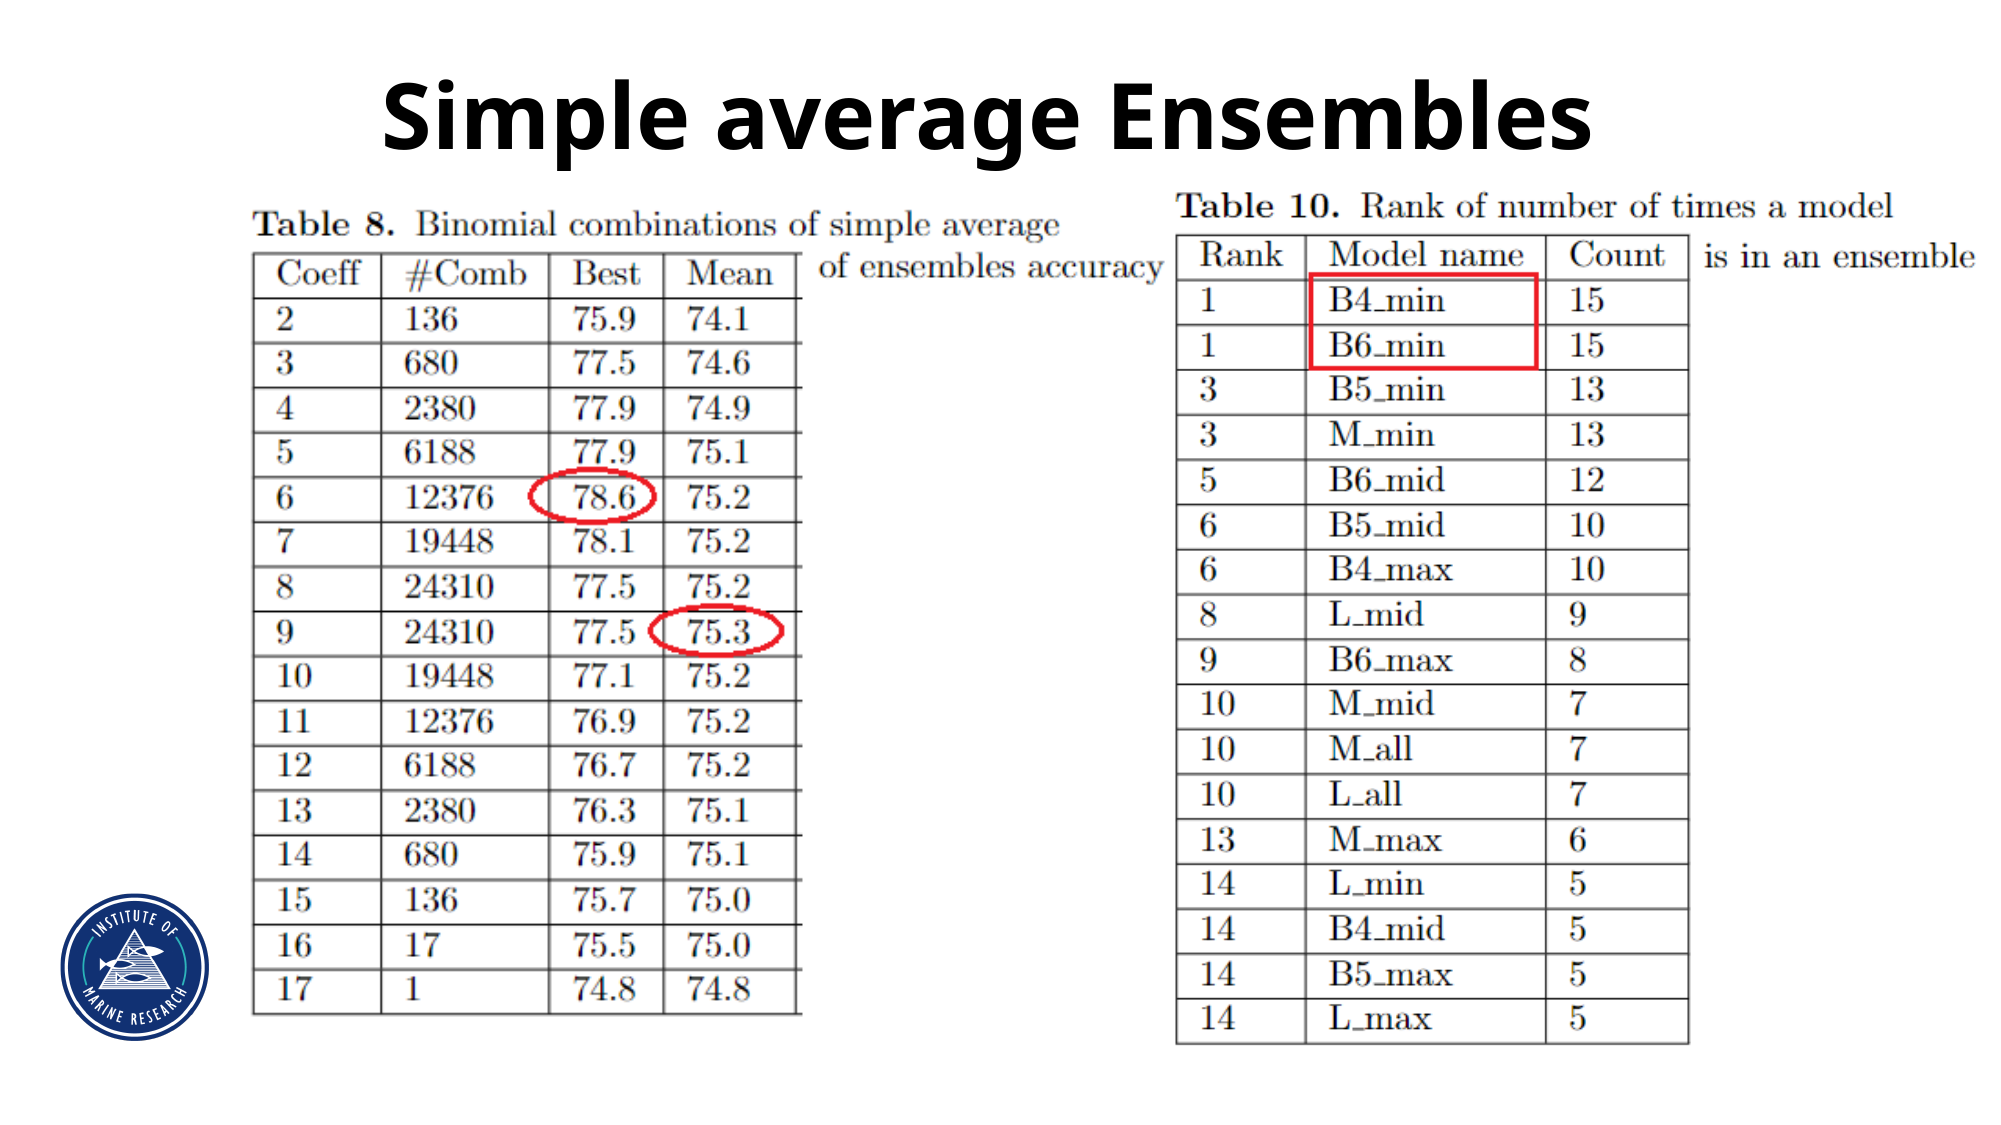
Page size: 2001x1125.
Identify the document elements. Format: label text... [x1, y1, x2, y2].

title Simple average Ensembles [137, 10, 1863, 229]
picture [58, 891, 211, 1043]
picture [226, 177, 1979, 1053]
